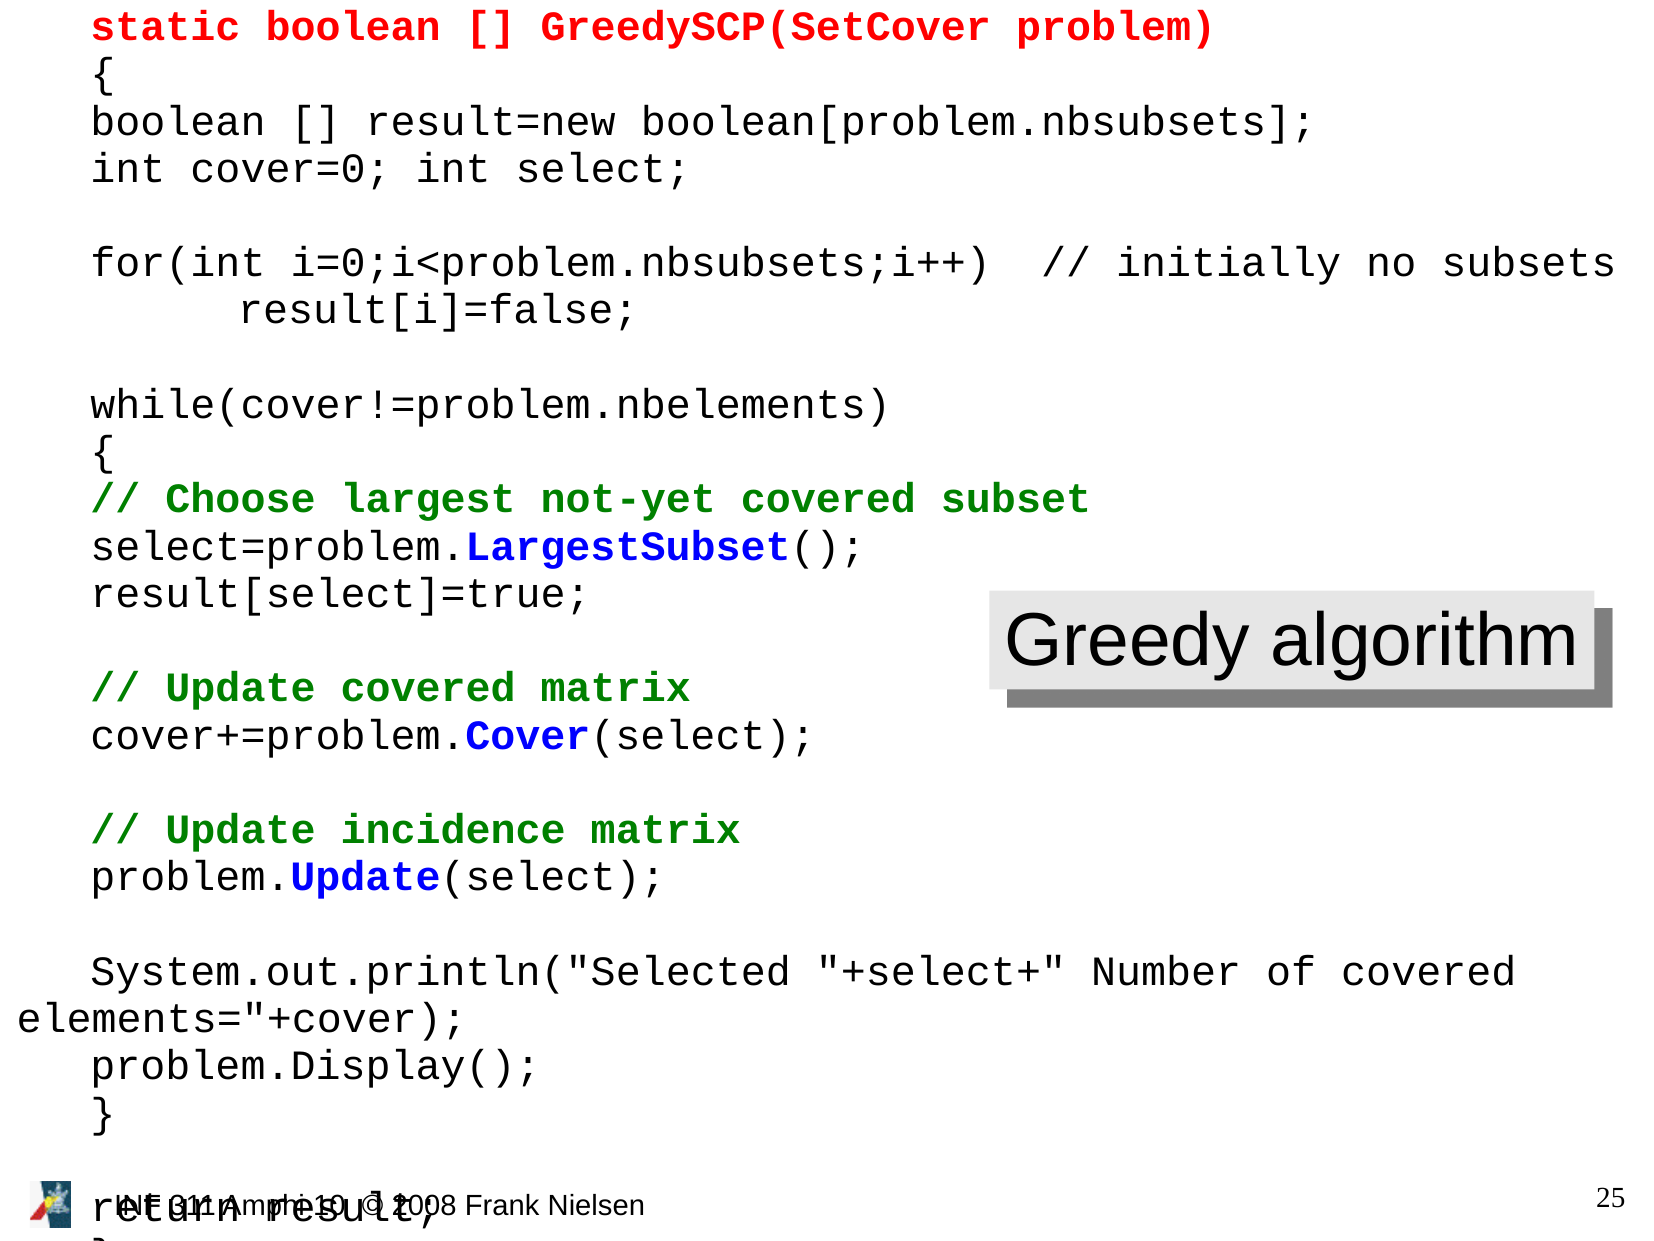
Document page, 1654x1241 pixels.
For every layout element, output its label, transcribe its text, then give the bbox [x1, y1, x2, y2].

text_box static boolean [] GreedySCP(SetCover problem) { boolean [] result=new boolean[problem.nbsubsets]; int cover=0; int select; for(int i=0;i<problem.nbsubsets;i++) // initially no subsets result[i]=false; while(cover!=problem.nbelements) { // Choose largest not-yet covered subset select=problem.LargestSubset(); result[select]=true; // Update covered matrix cover+=problem.Cover(select); // Update incidence matrix problem.Update(select); System.out.println("Selected "+select+" Number of covered elements="+cover); problem.Display(); } return result; } [1, 0, 1654, 1241]
text_box Greedy algorithm [989, 590, 1595, 690]
